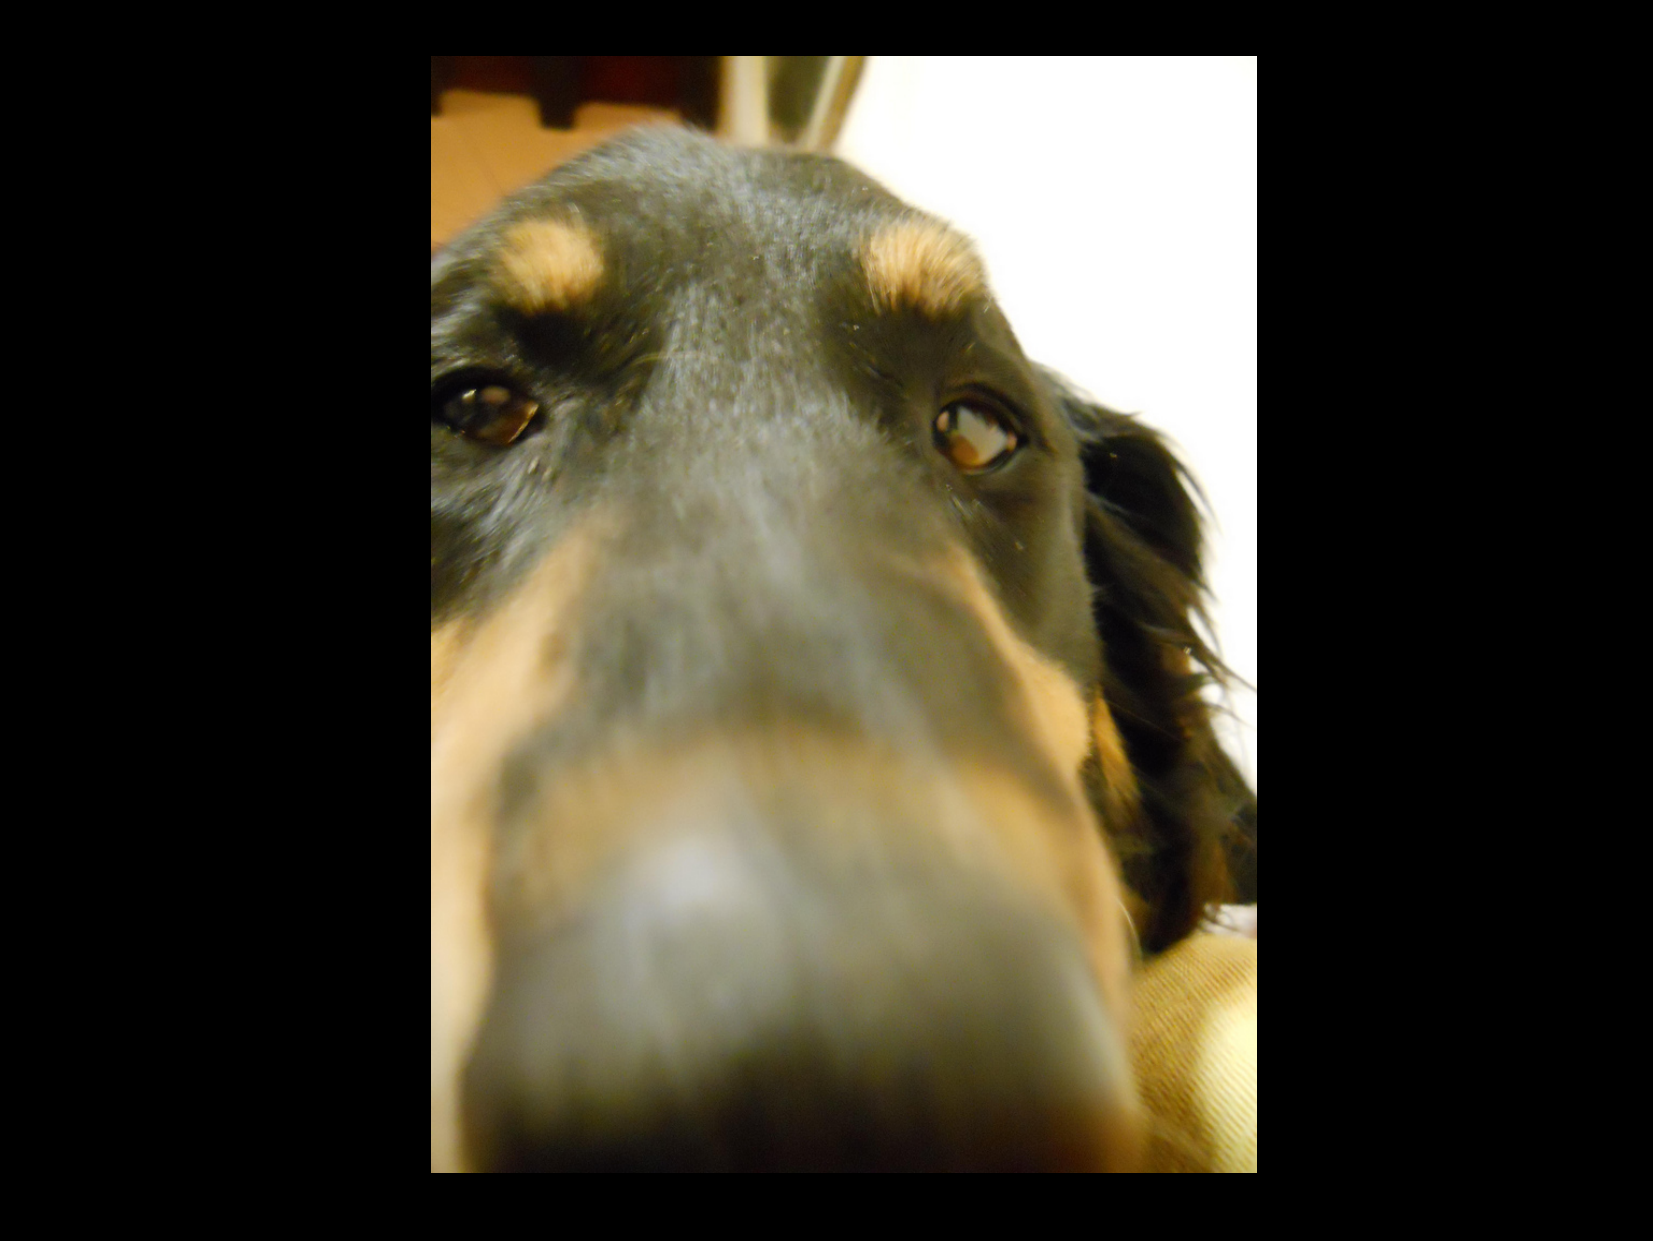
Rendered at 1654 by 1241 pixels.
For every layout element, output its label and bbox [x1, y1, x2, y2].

picture [431, 56, 1257, 1173]
